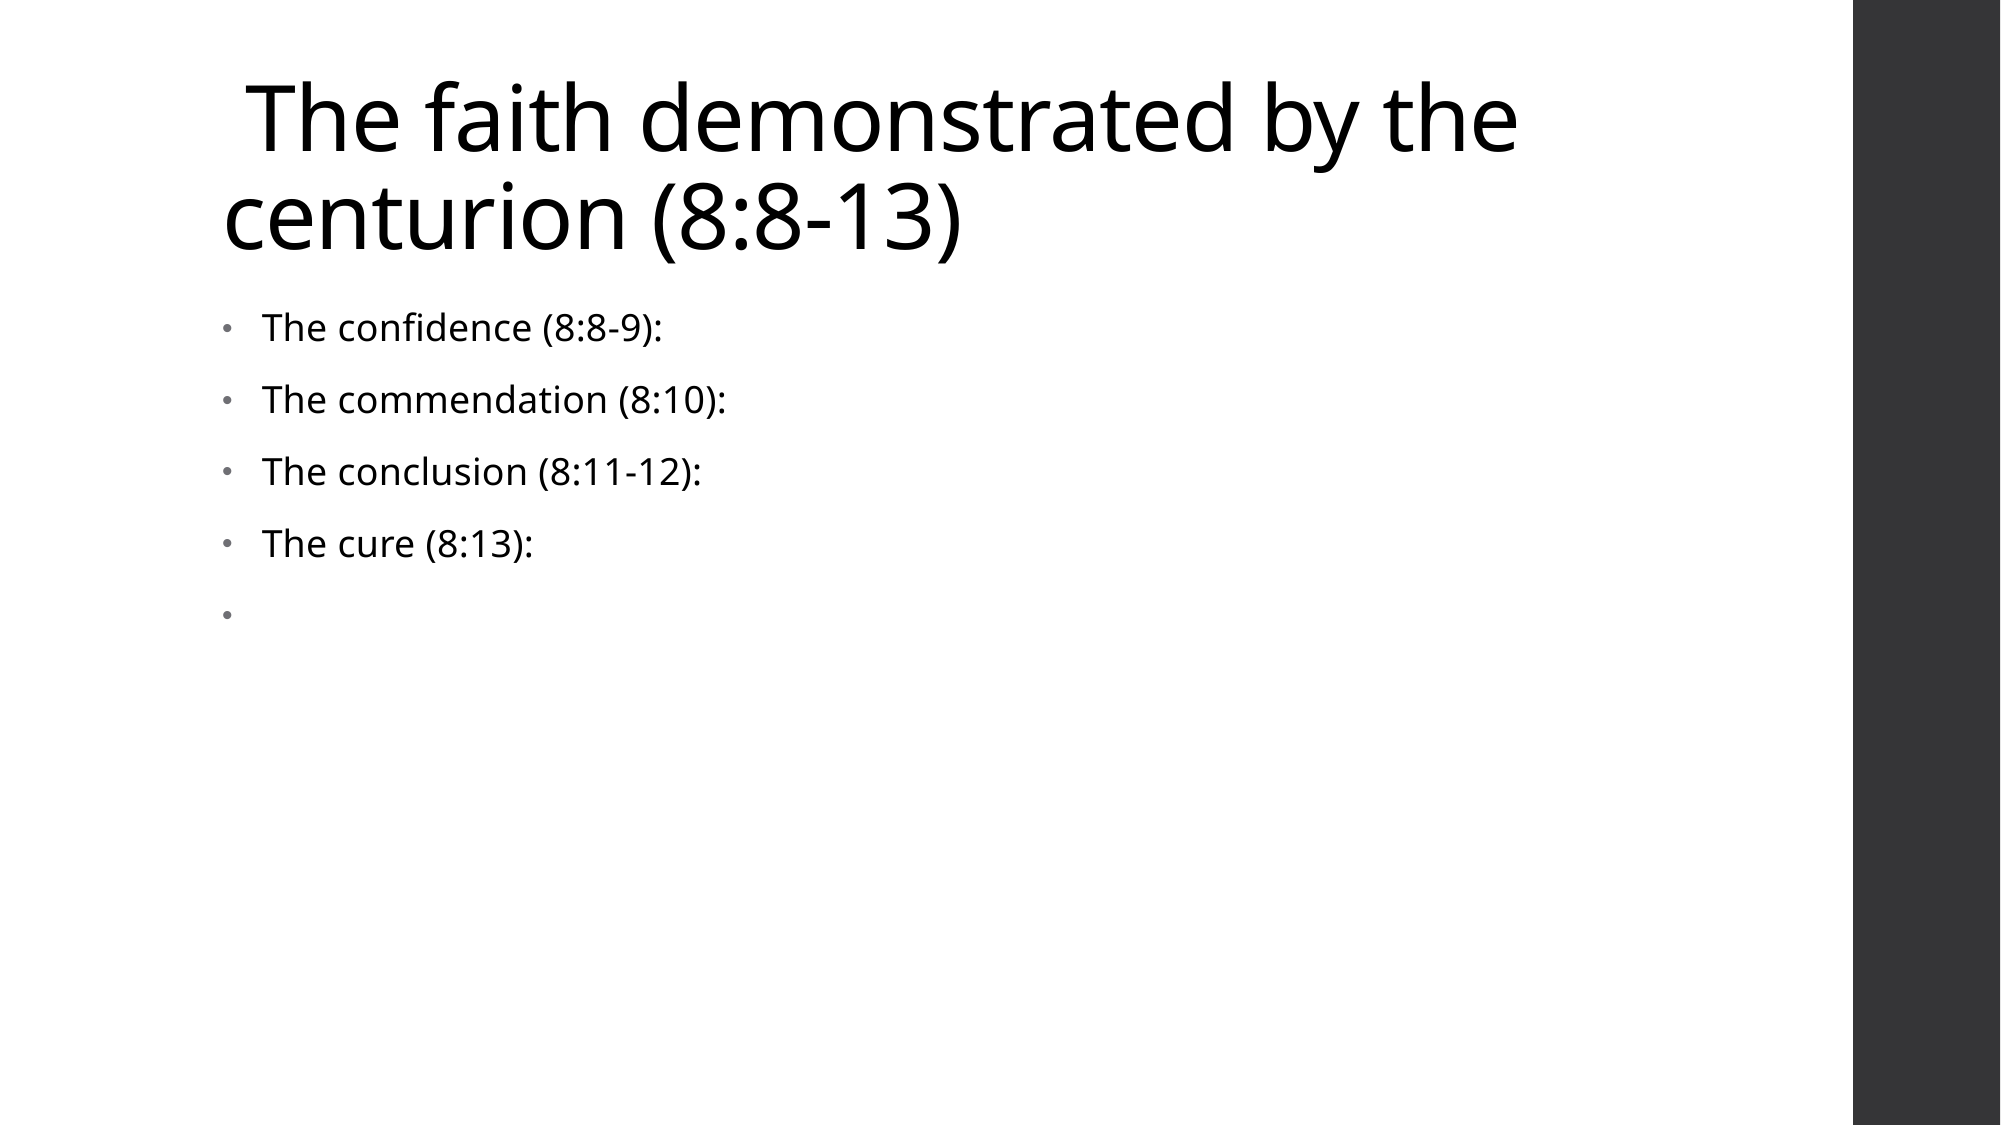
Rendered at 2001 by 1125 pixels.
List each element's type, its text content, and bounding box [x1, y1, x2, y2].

list The confidence (8:8-9): The commendation (8:10): The conclusion (8:11-12): The cure (8:13): [206, 299, 1617, 1014]
title The faith demonstrated by the centurion (8:8-13) [206, 60, 1797, 278]
